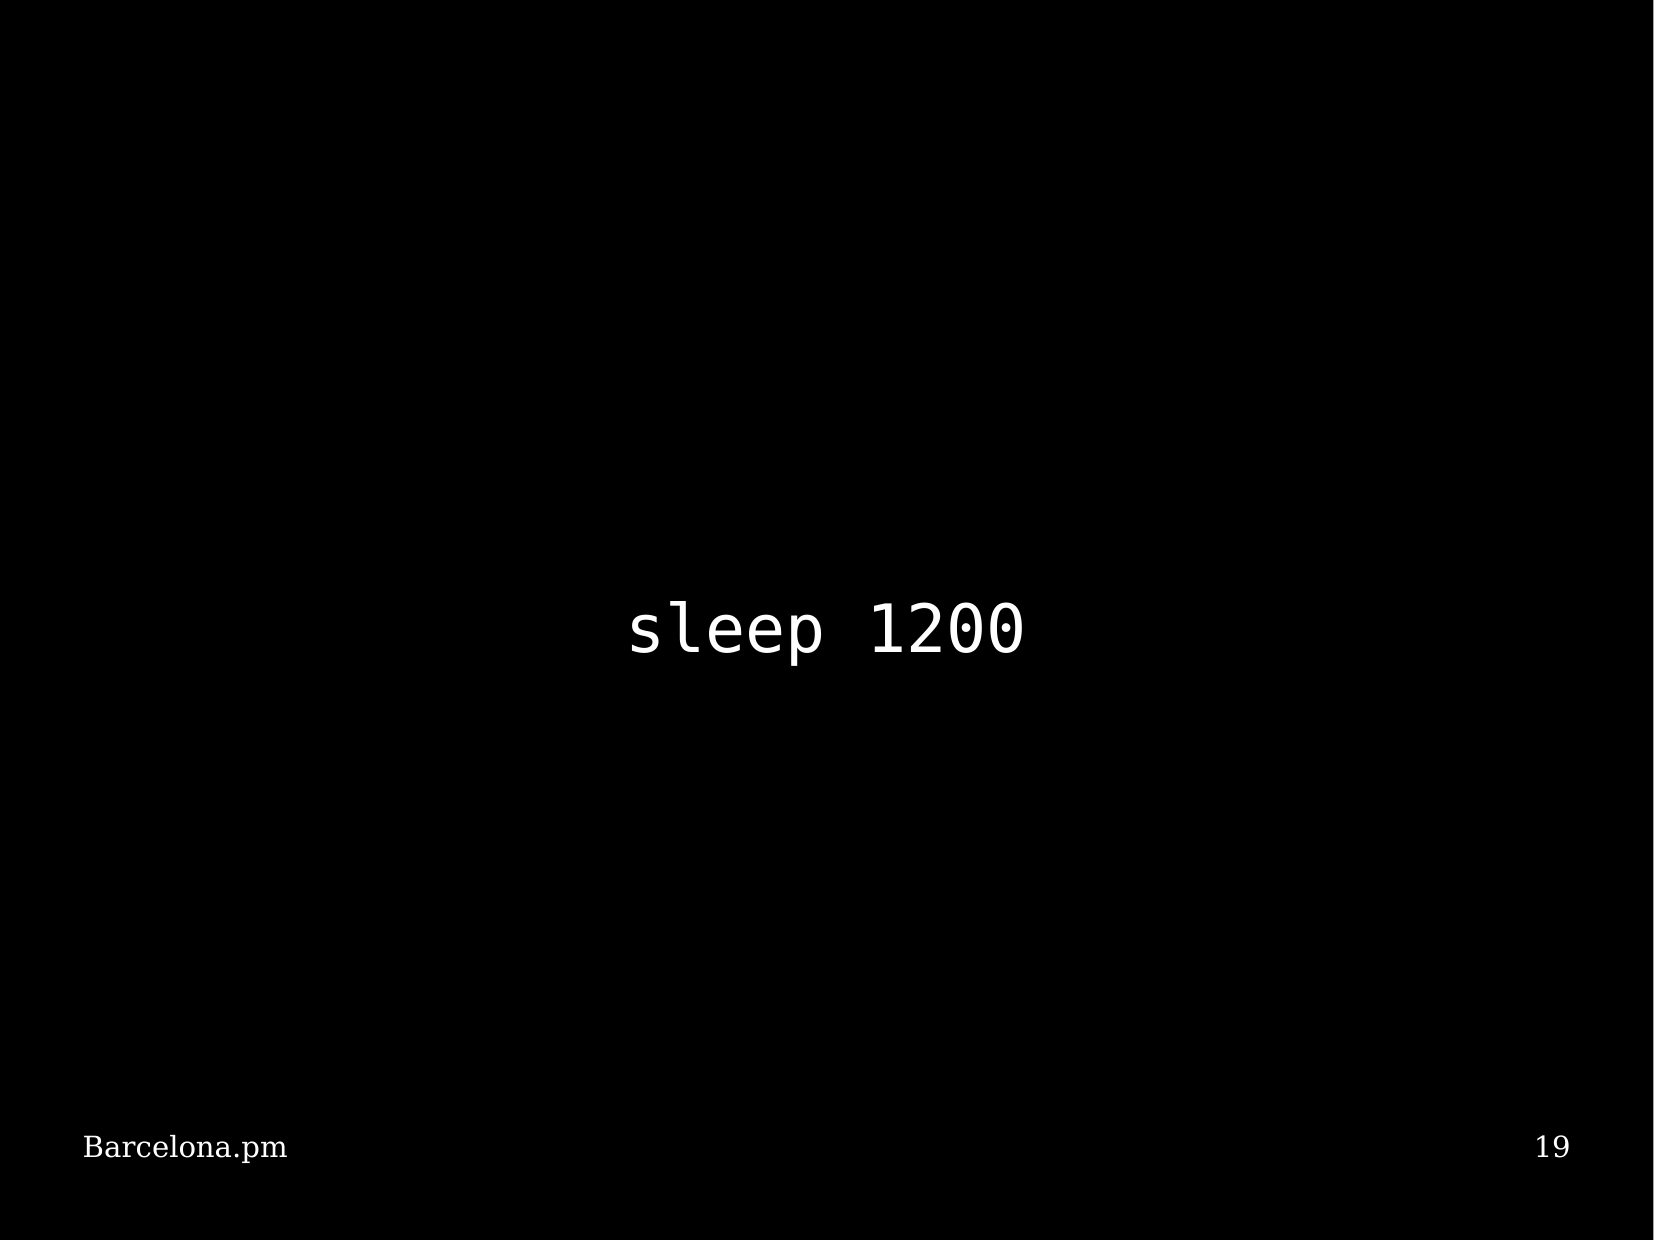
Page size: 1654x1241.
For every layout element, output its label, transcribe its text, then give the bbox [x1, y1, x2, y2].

title sleep 1200 [162, 561, 1492, 680]
